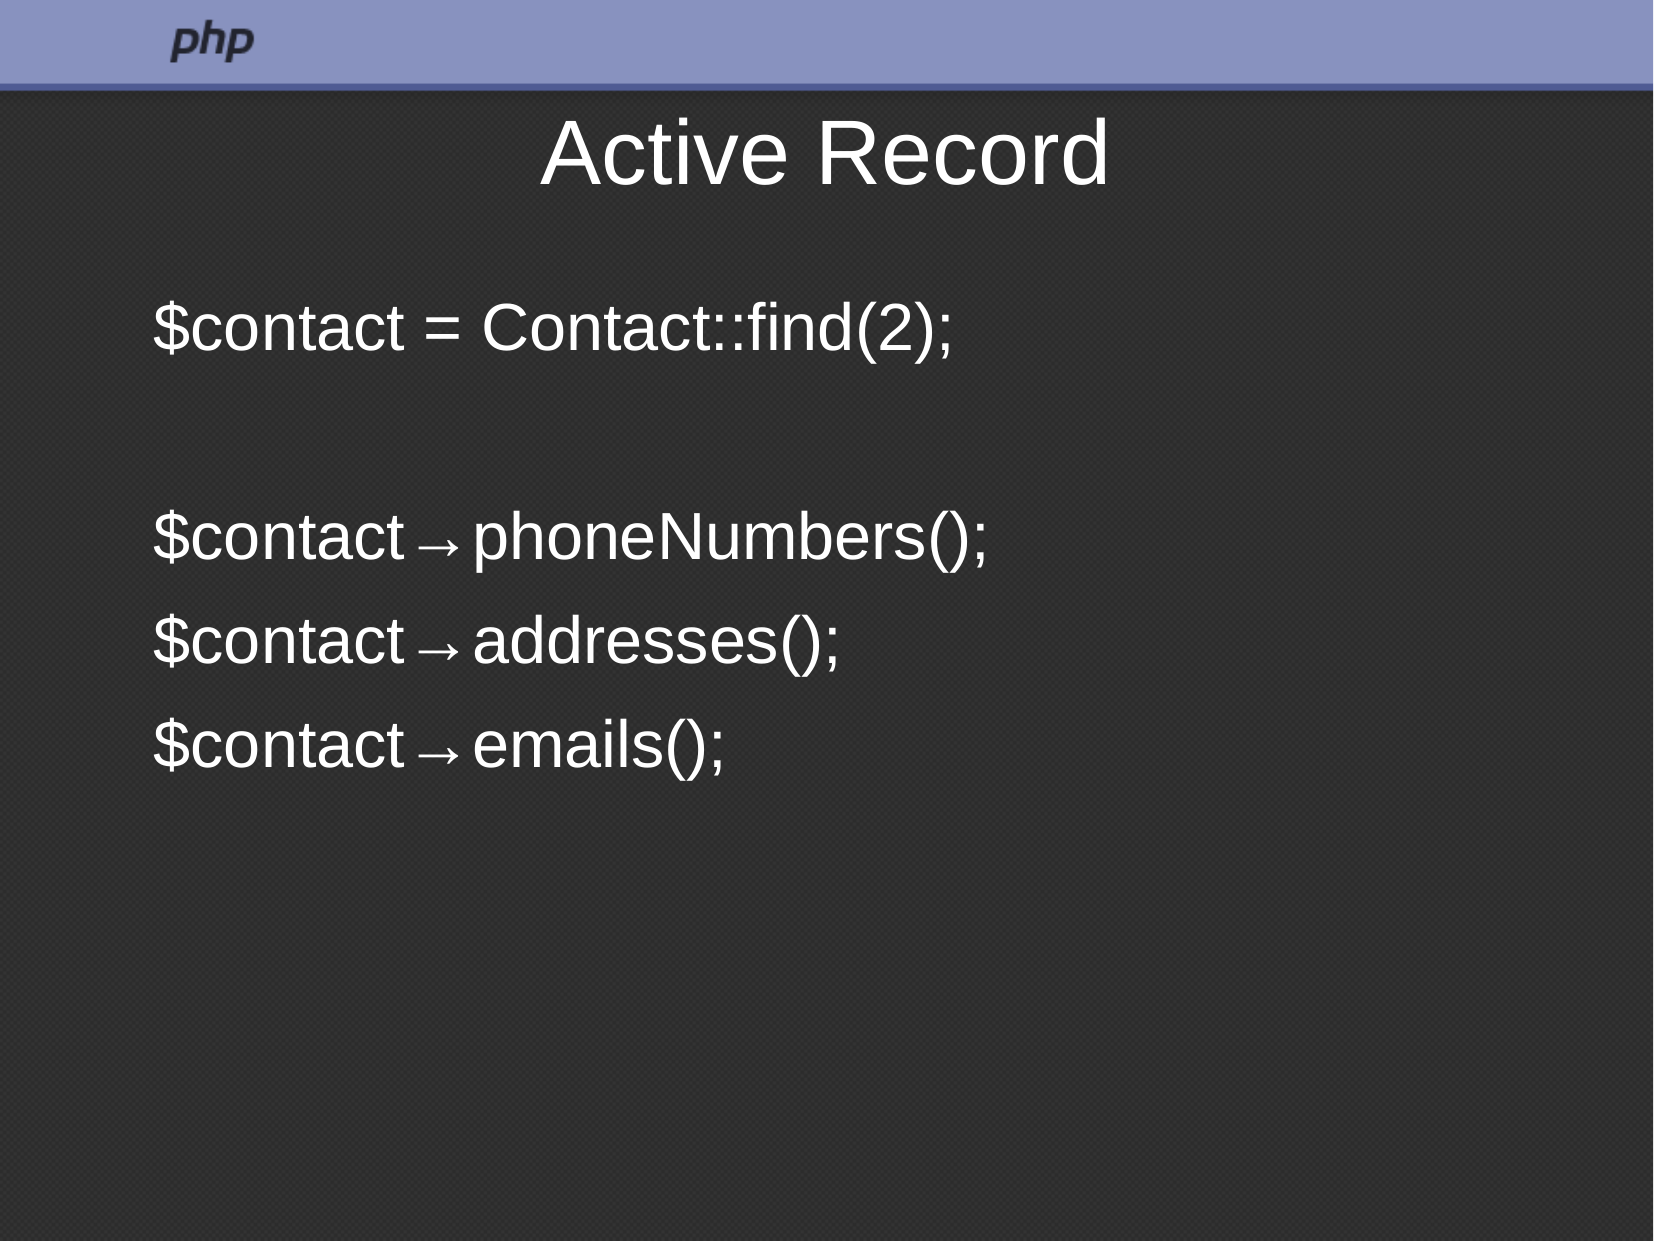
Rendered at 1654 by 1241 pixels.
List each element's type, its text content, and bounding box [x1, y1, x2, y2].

title Active Record [82, 49, 1571, 257]
picture [0, 0, 1654, 1241]
list $contact = Contact::find(2); $contact→phoneNumbers(); $contact→addresses(); $contact→emails(); [82, 290, 1571, 1010]
